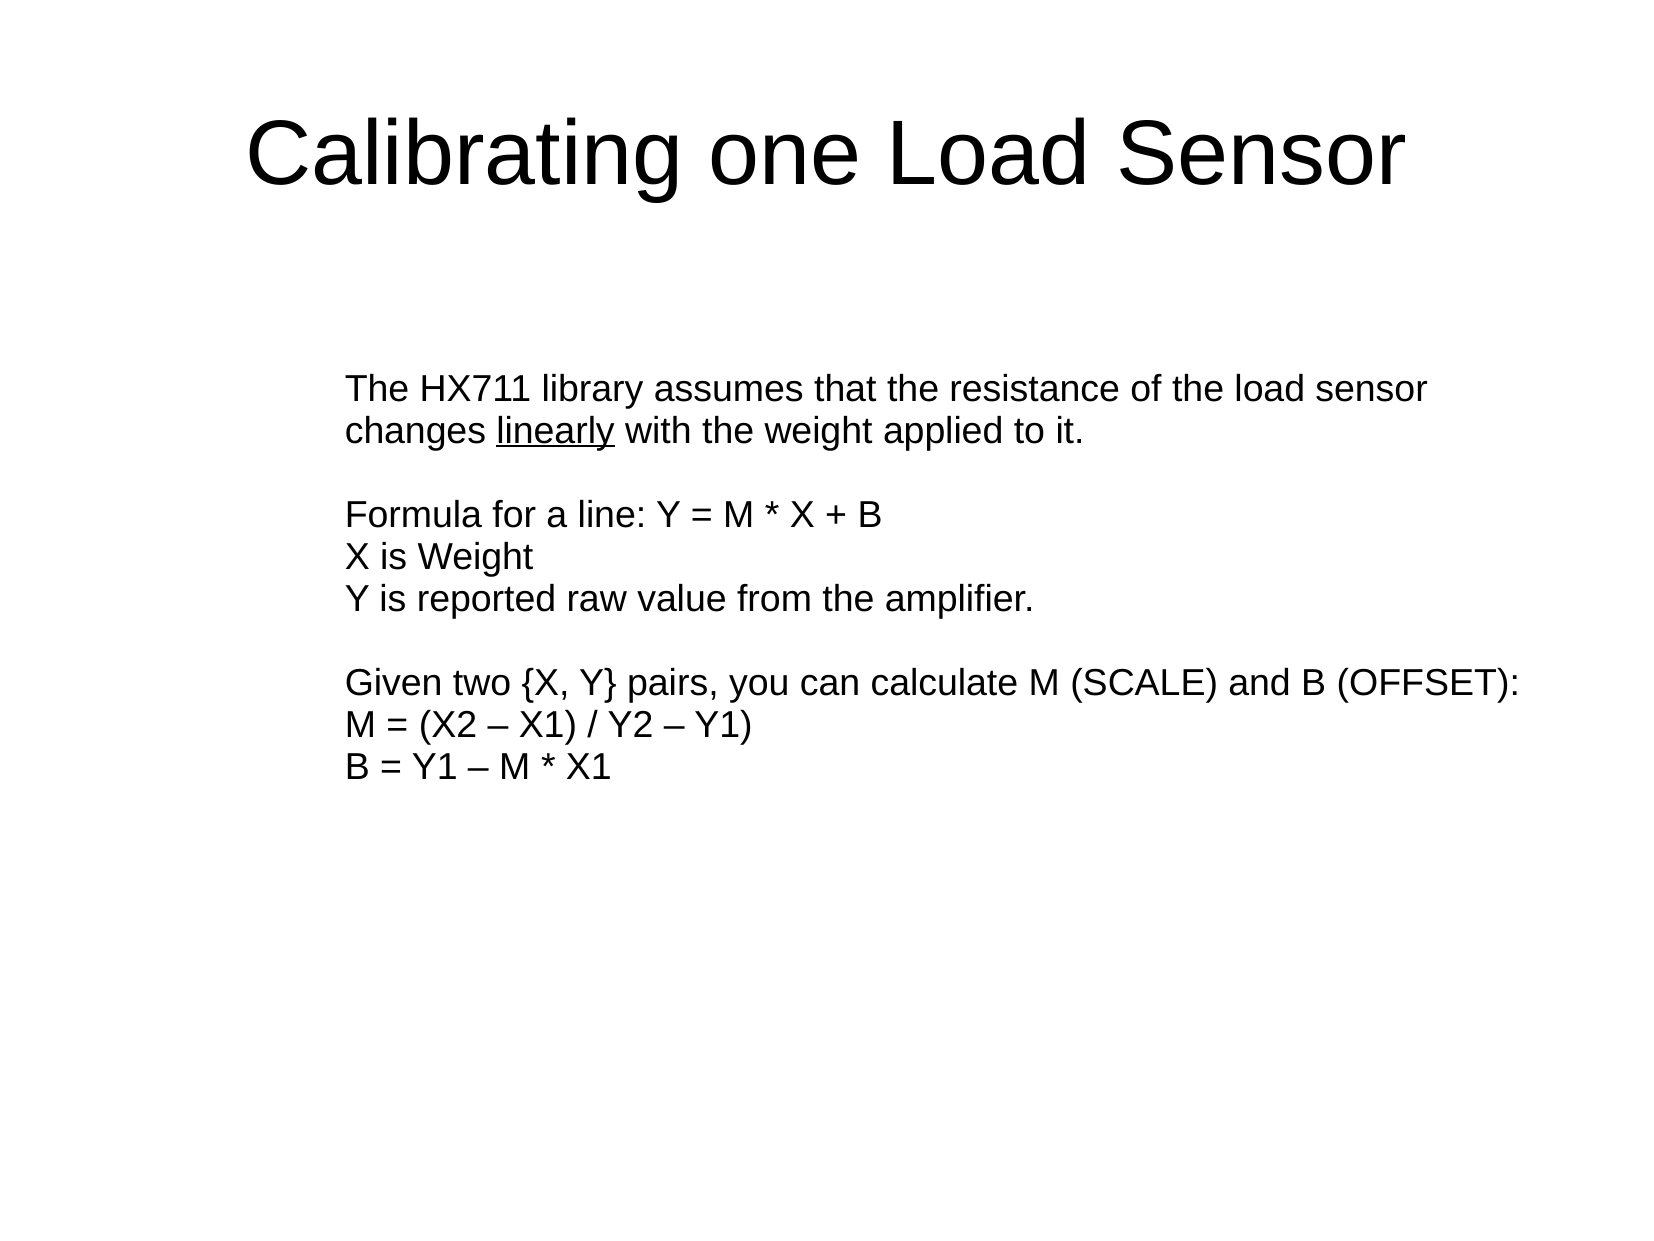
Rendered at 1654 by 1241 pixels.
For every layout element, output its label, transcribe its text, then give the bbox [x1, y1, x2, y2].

title Calibrating one Load Sensor [82, 49, 1571, 257]
text_box The HX711 library assumes that the resistance of the load sensor changes linearly with the weight applied to it. Formula for a line: Y = M * X + B X is Weight Y is reported raw value from the amplifier. Given two {X, Y} pairs, you can calculate M (SCALE) and B (OFFSET): M = (X2 – X1) / Y2 – Y1) B = Y1 – M * X1 [330, 360, 1606, 795]
